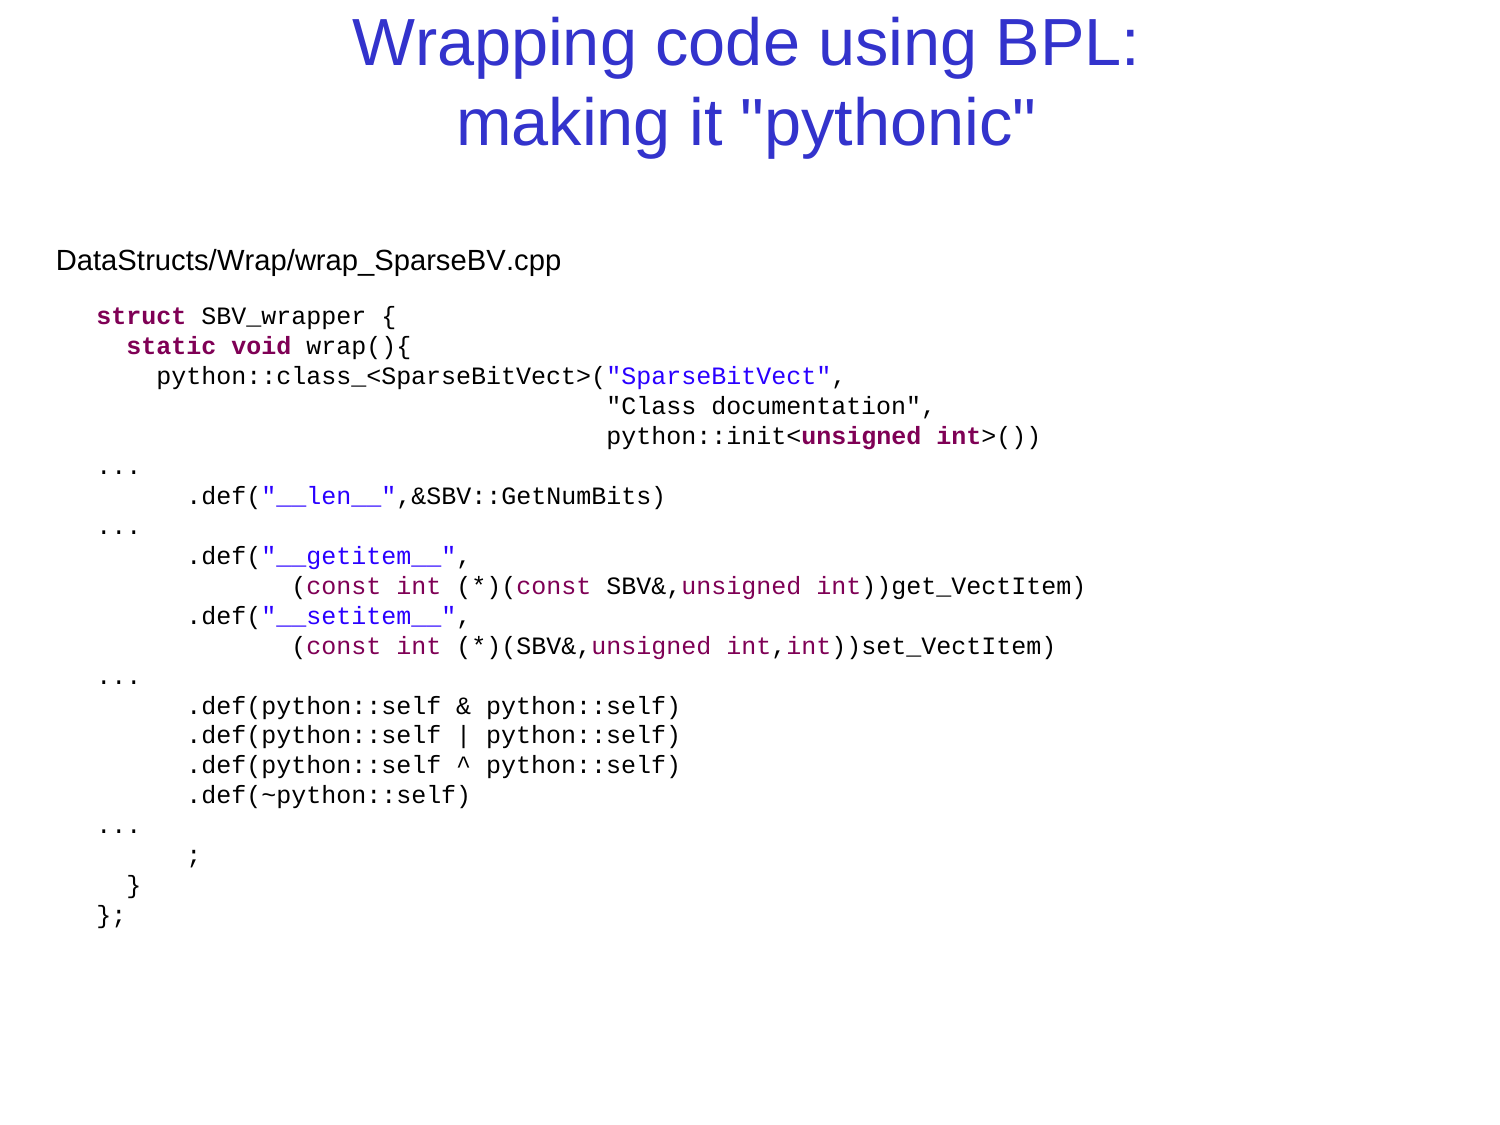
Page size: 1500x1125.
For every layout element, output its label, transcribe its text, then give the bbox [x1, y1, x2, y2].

text_box struct SBV_wrapper { static void wrap(){ python::class_<SparseBitVect>("SparseBitVect", "Class documentation", python::init<unsigned int>()) ... .def("__len__",&SBV::GetNumBits) ... .def("__getitem__", (const int (*)(const SBV&,unsigned int))get_VectItem) .def("__setitem__", (const int (*)(SBV&,unsigned int,int))set_VectItem) ... .def(python::self & python::self) .def(python::self | python::self) .def(python::self ^ python::self) .def(~python::self) ... ; } }; [81, 292, 1445, 937]
title Wrapping code using BPL: making it "pythonic" [77, 0, 1416, 167]
text_box DataStructs/Wrap/wrap_SparseBV.cpp [41, 233, 578, 284]
